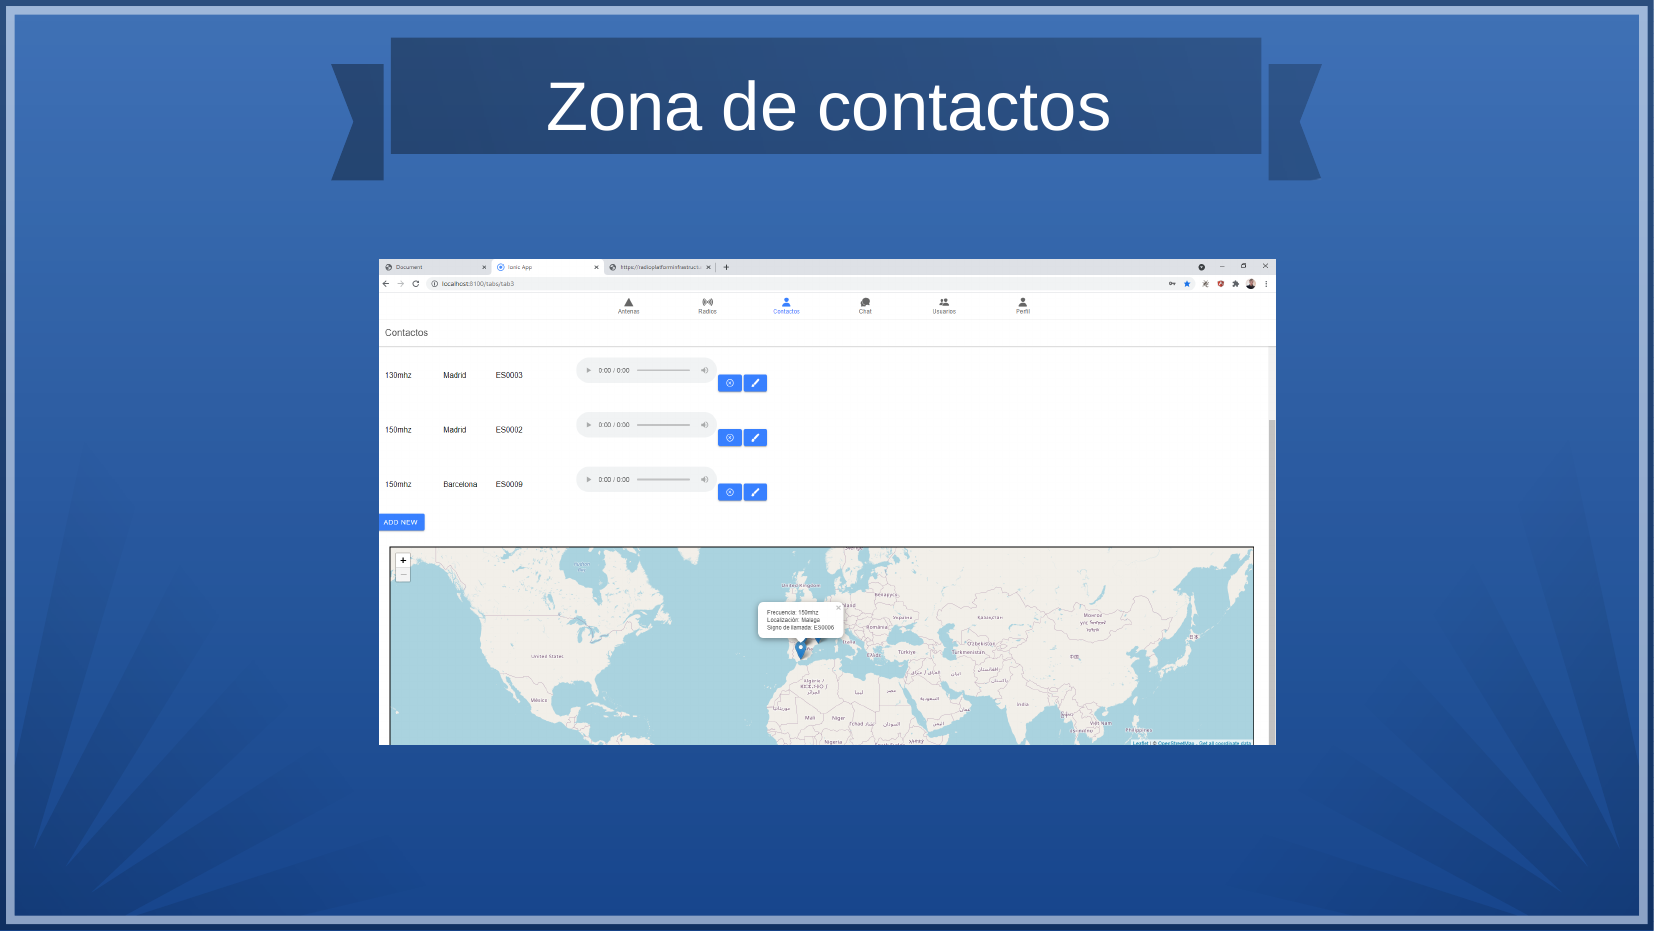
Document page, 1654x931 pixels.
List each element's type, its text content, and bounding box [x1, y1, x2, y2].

title Zona de contactos [401, 47, 1276, 166]
picture [379, 259, 1276, 745]
